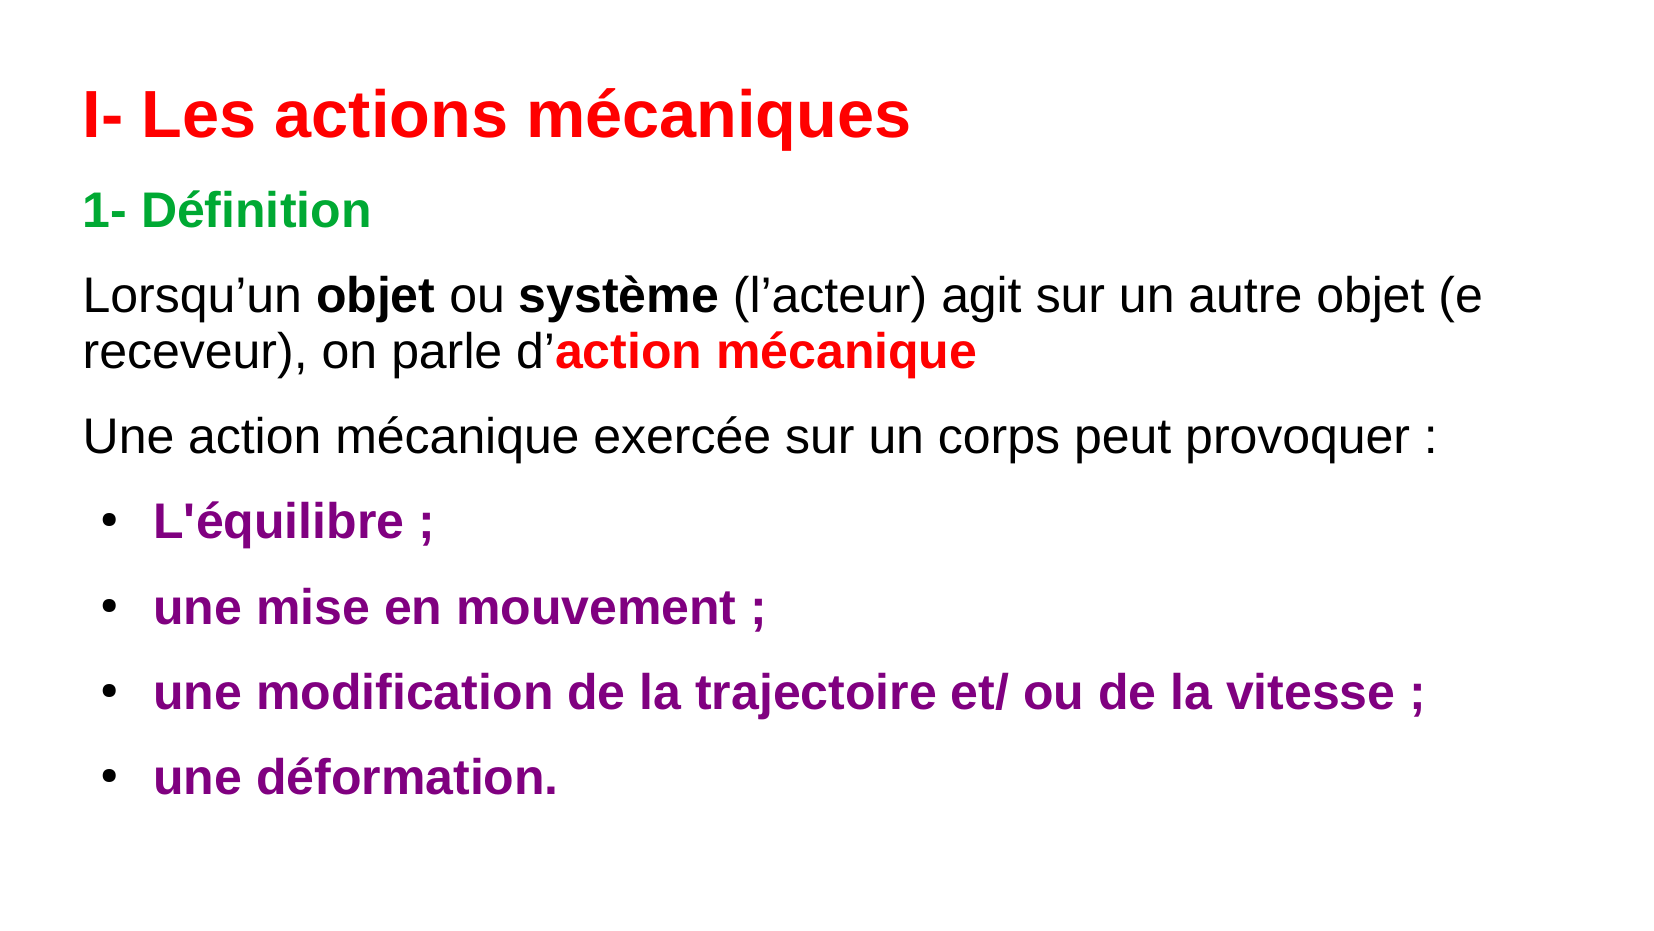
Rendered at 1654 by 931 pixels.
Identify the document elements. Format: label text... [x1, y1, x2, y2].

list 1- Définition Lorsqu’un objet ou système (l’acteur) agit sur un autre objet (e receveur), on parle d’action mécanique Une action mécanique exercée sur un corps peut provoquer : L'équilibre ; une mise en mouvement ; une modification de la trajectoire et/ ou de la vitesse ; une déformation. [82, 182, 1571, 828]
title I- Les actions mécaniques [82, 37, 1571, 182]
